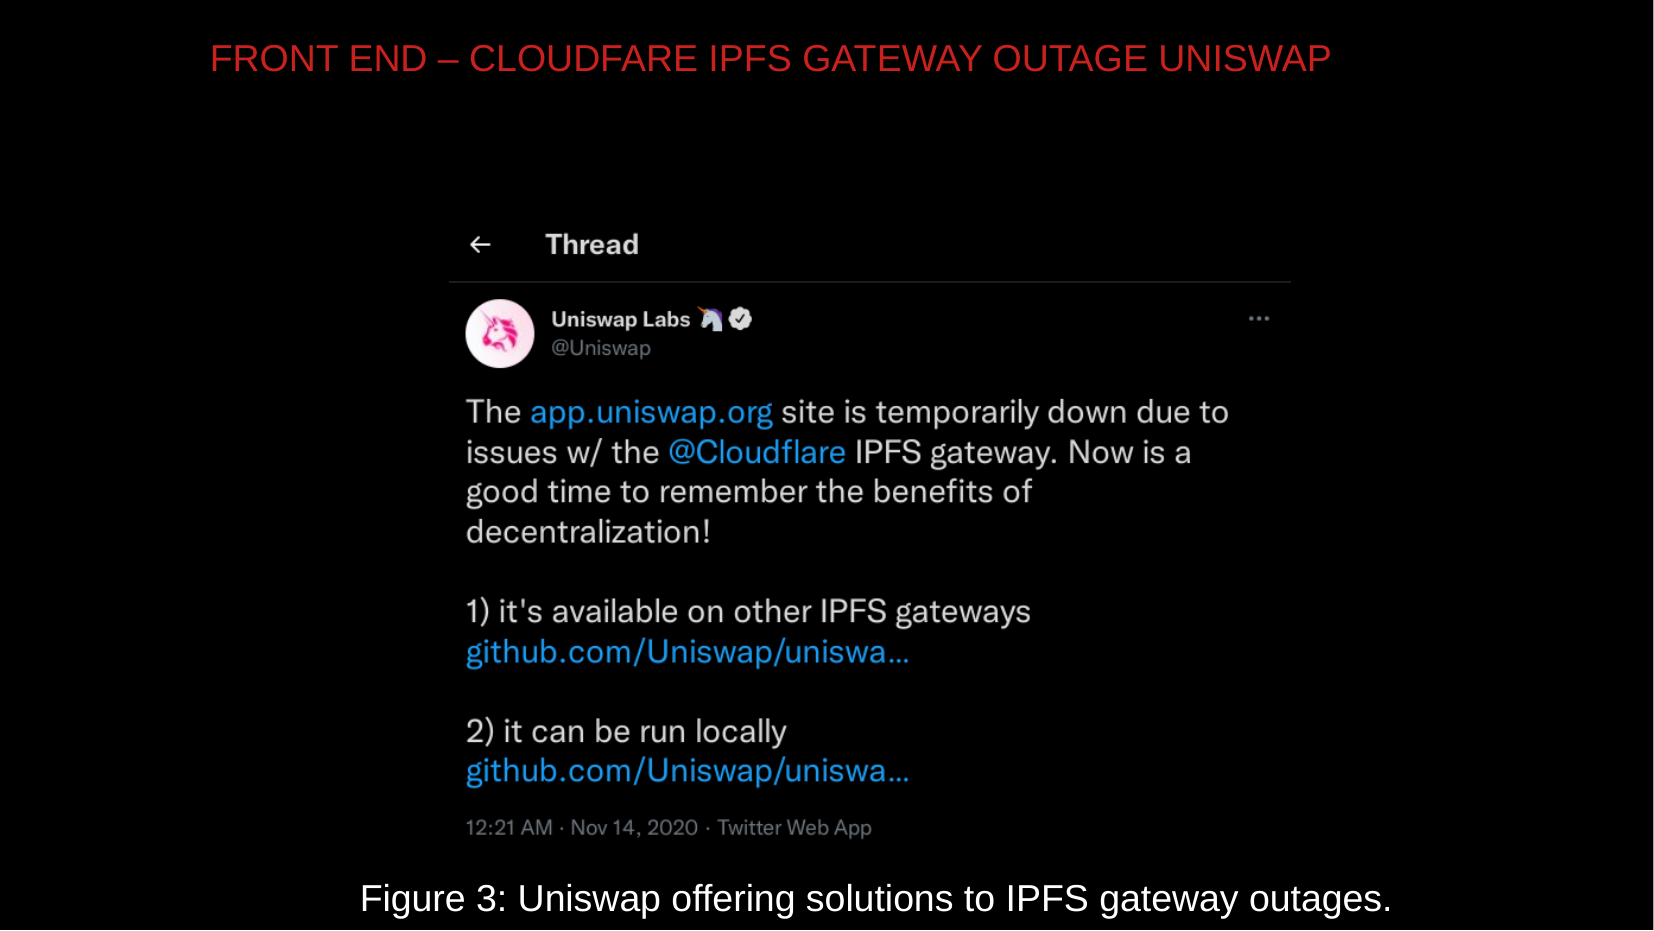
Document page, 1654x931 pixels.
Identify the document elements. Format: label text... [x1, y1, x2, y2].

text_box FRONT END – CLOUDFARE IPFS GATEWAY OUTAGE UNISWAP [195, 30, 1486, 129]
picture [449, 209, 1291, 856]
text_box Figure 3: Uniswap offering solutions to IPFS gateway outages. [345, 870, 1621, 931]
